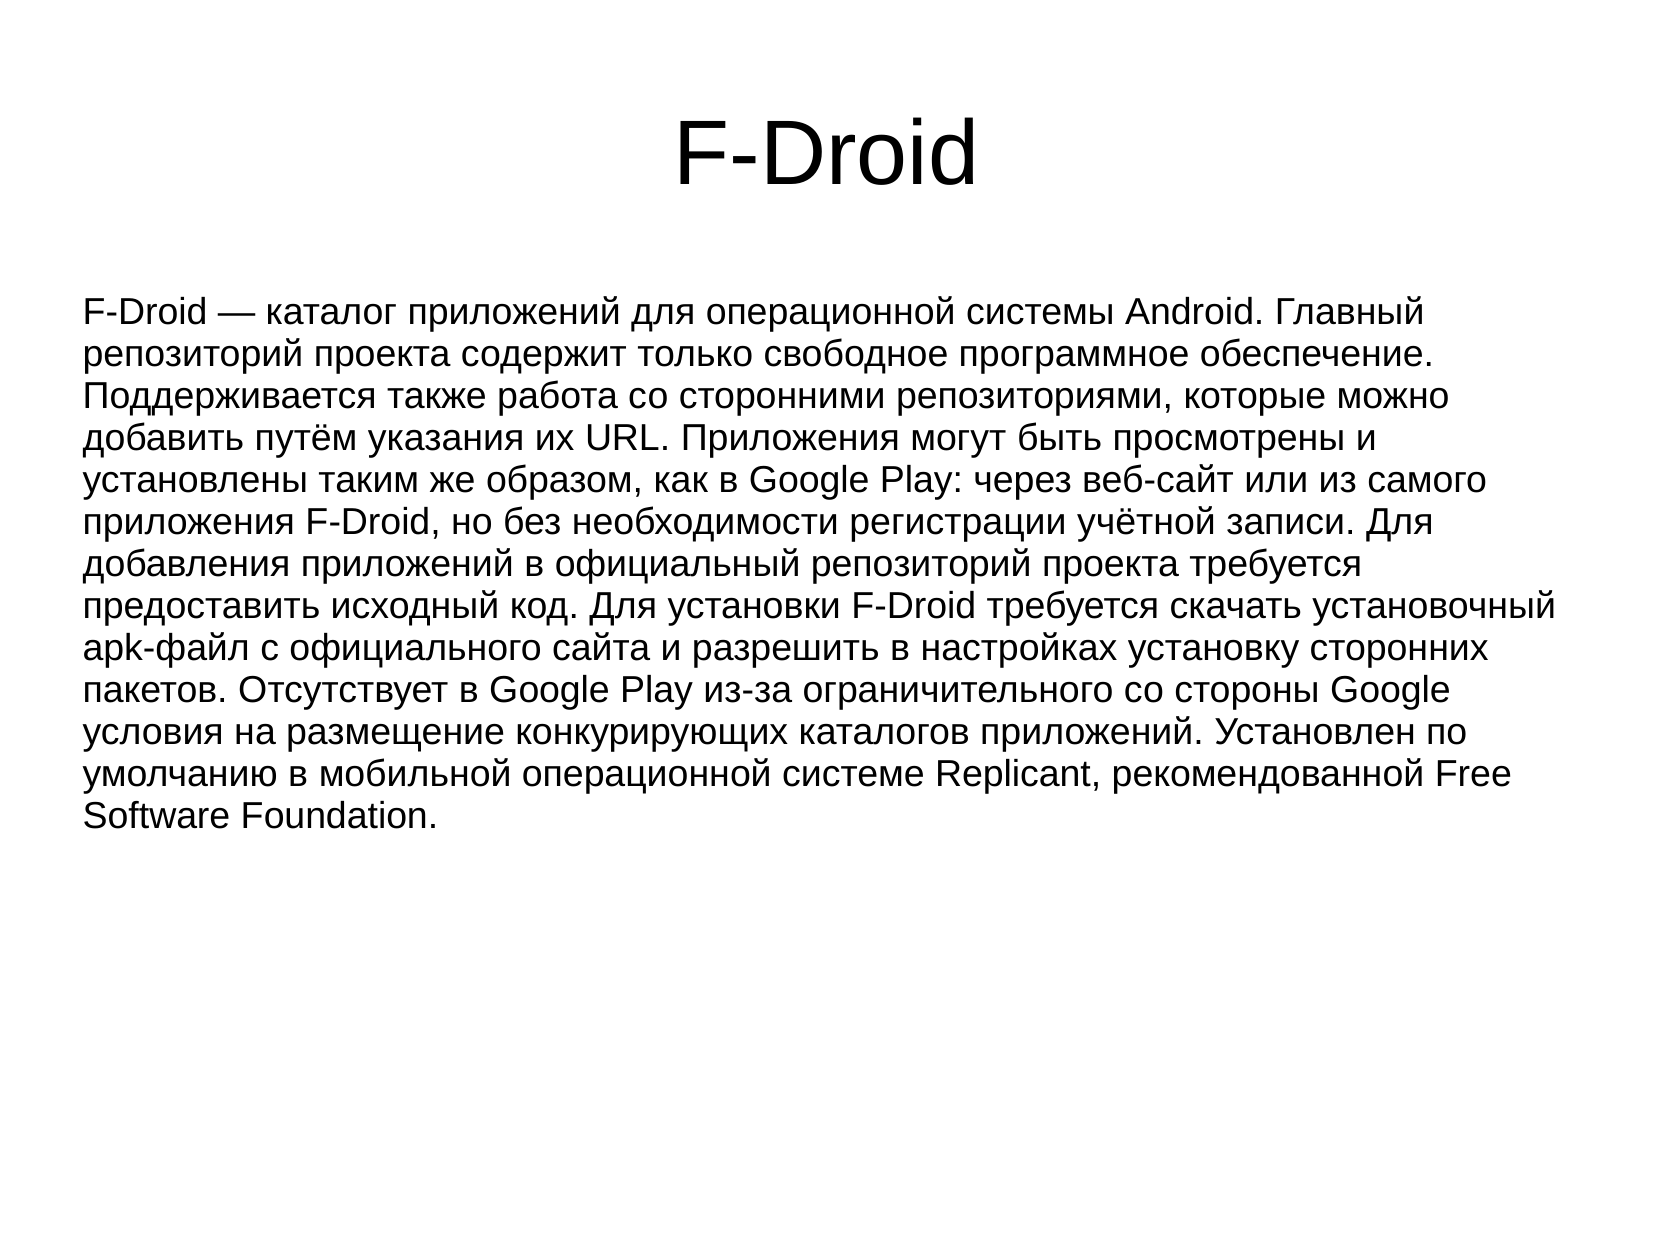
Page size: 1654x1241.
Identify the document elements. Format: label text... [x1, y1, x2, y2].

title F-Droid [82, 49, 1571, 257]
subtitle F-Droid — каталог приложений для операционной системы Android. Главный репозиторий проекта содержит только свободное программное обеспечение. Поддерживается также работа со сторонними репозиториями, которые можно добавить путём указания их URL. Приложения могут быть просмотрены и установлены таким же образом, как в Google Play: через веб-сайт или из самого приложения F-Droid, но без необходимости регистрации учётной записи. Для добавления приложений в официальный репозиторий проекта требуется предоставить исходный код. Для установки F-Droid требуется скачать установочный apk-файл с официального сайта и разрешить в настройках установку сторонних пакетов. Отсутствует в Google Play из-за ограничительного со стороны Google условия на размещение конкурирующих каталогов приложений. Установлен по умолчанию в мобильной операционной системе Replicant, рекомендованной Free Software Foundation. [82, 290, 1571, 1109]
